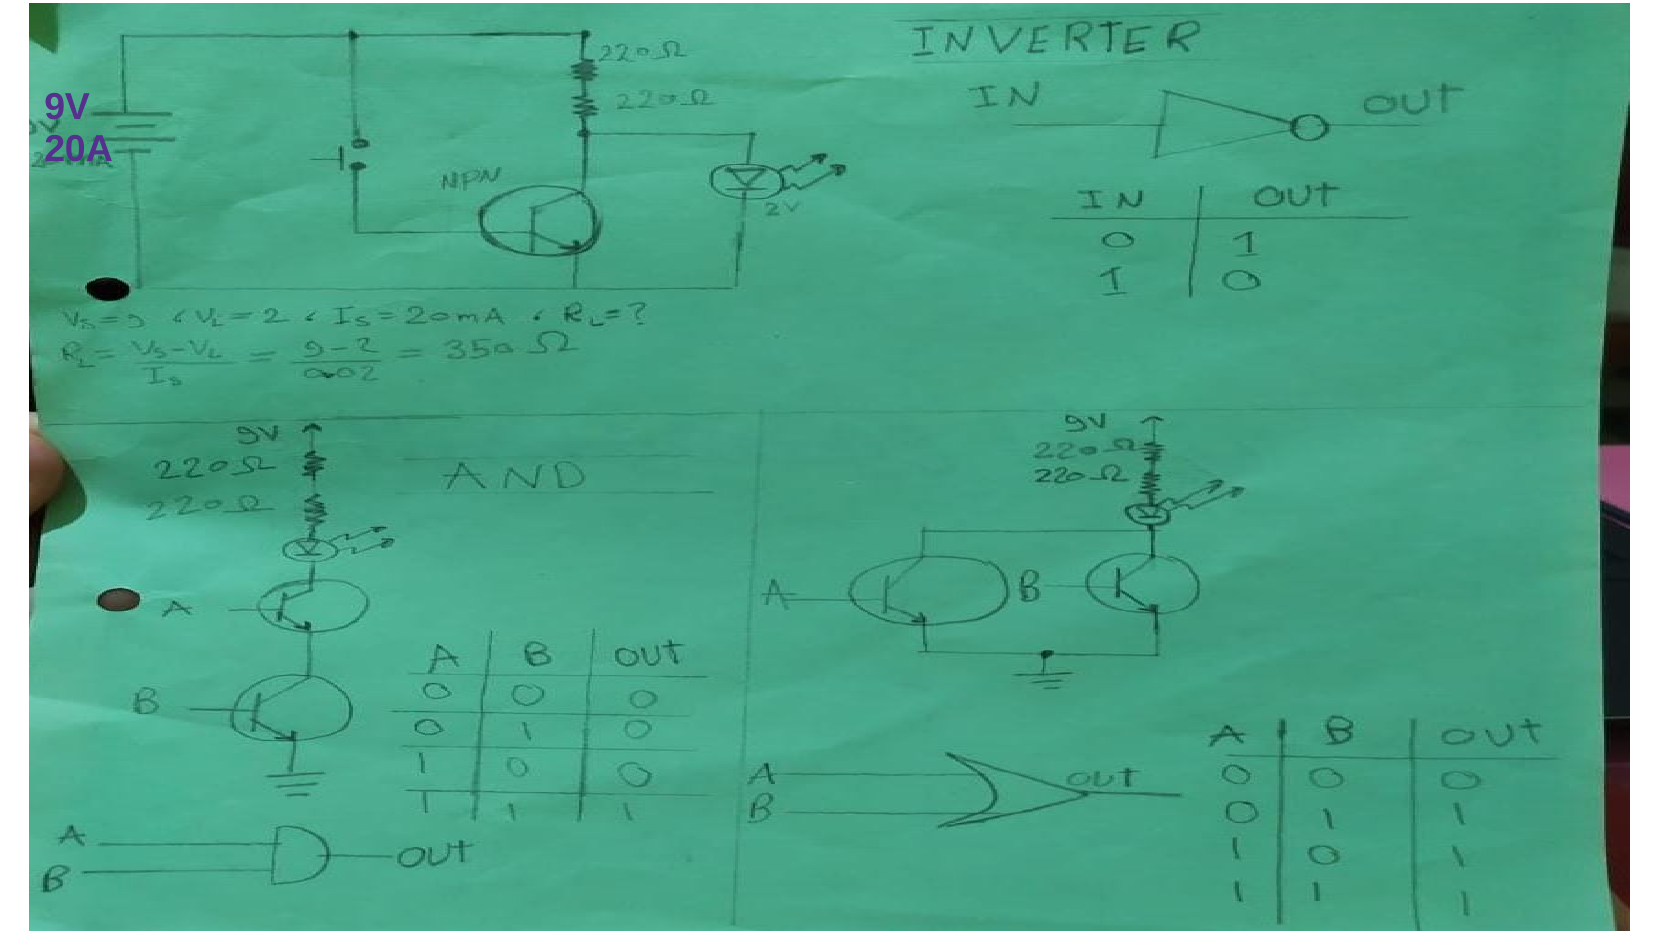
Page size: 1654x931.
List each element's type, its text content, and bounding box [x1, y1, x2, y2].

picture [29, 3, 1630, 931]
text_box 9V 20A [29, 78, 128, 178]
